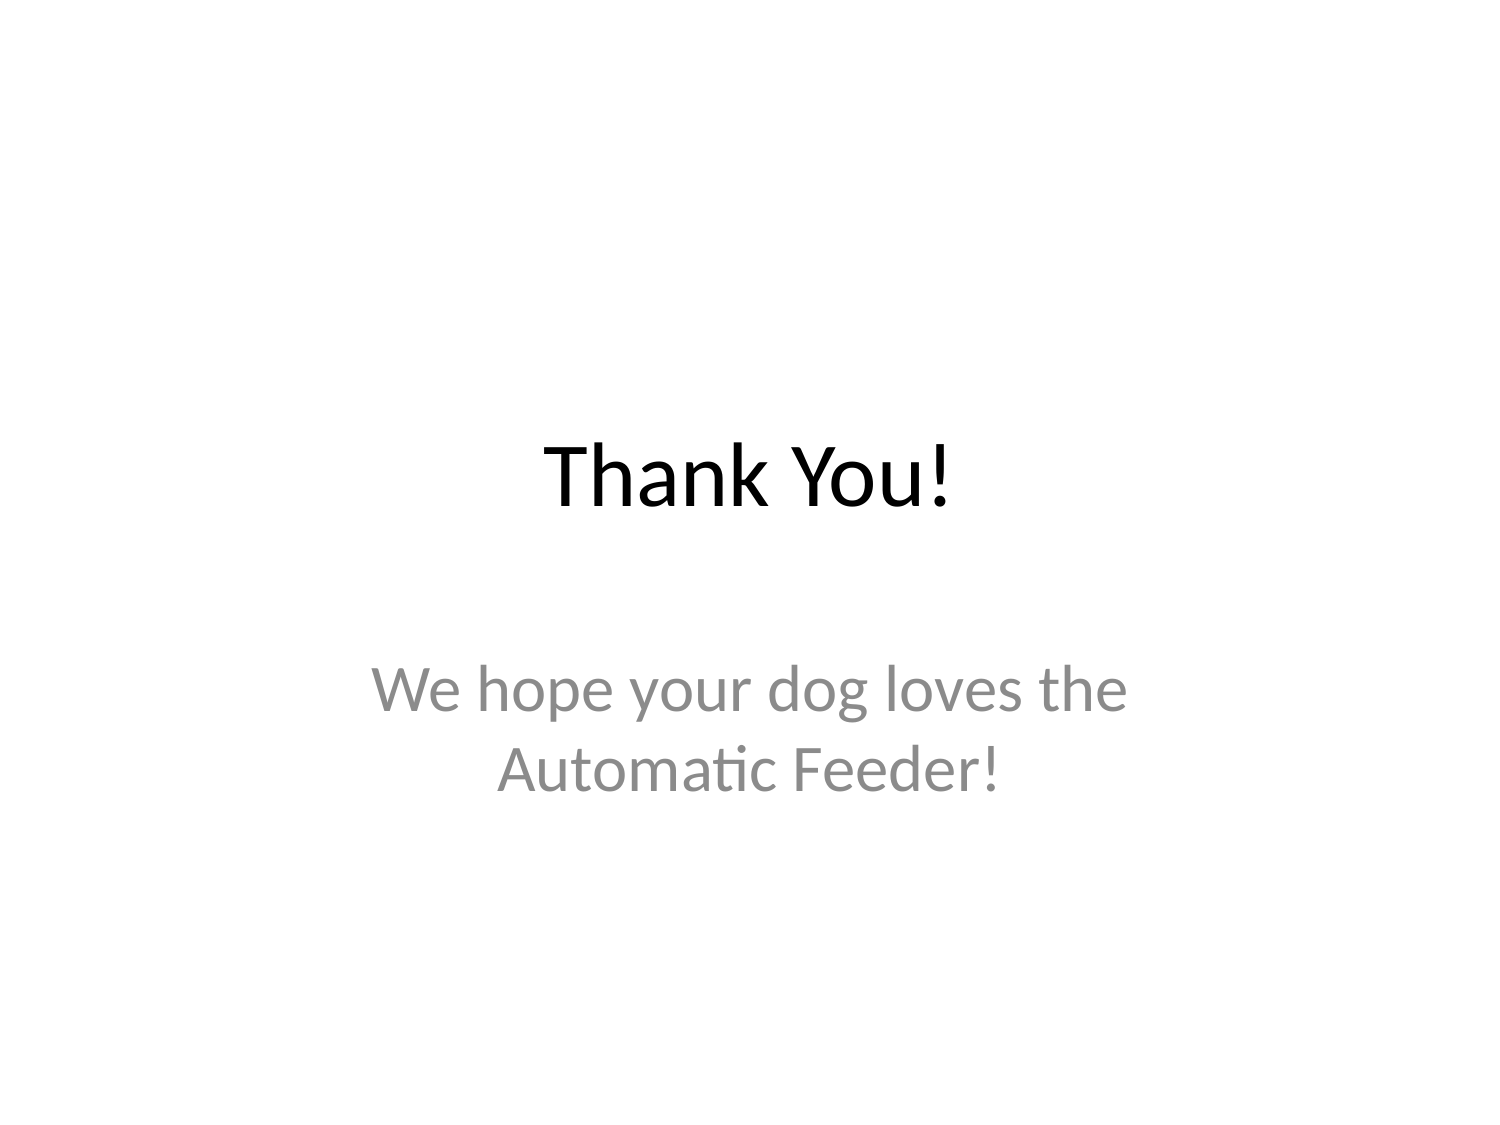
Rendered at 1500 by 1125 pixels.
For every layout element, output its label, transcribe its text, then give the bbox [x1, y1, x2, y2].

title Thank You! [112, 349, 1388, 591]
subtitle We hope your dog loves the Automatic Feeder! [225, 637, 1275, 925]
